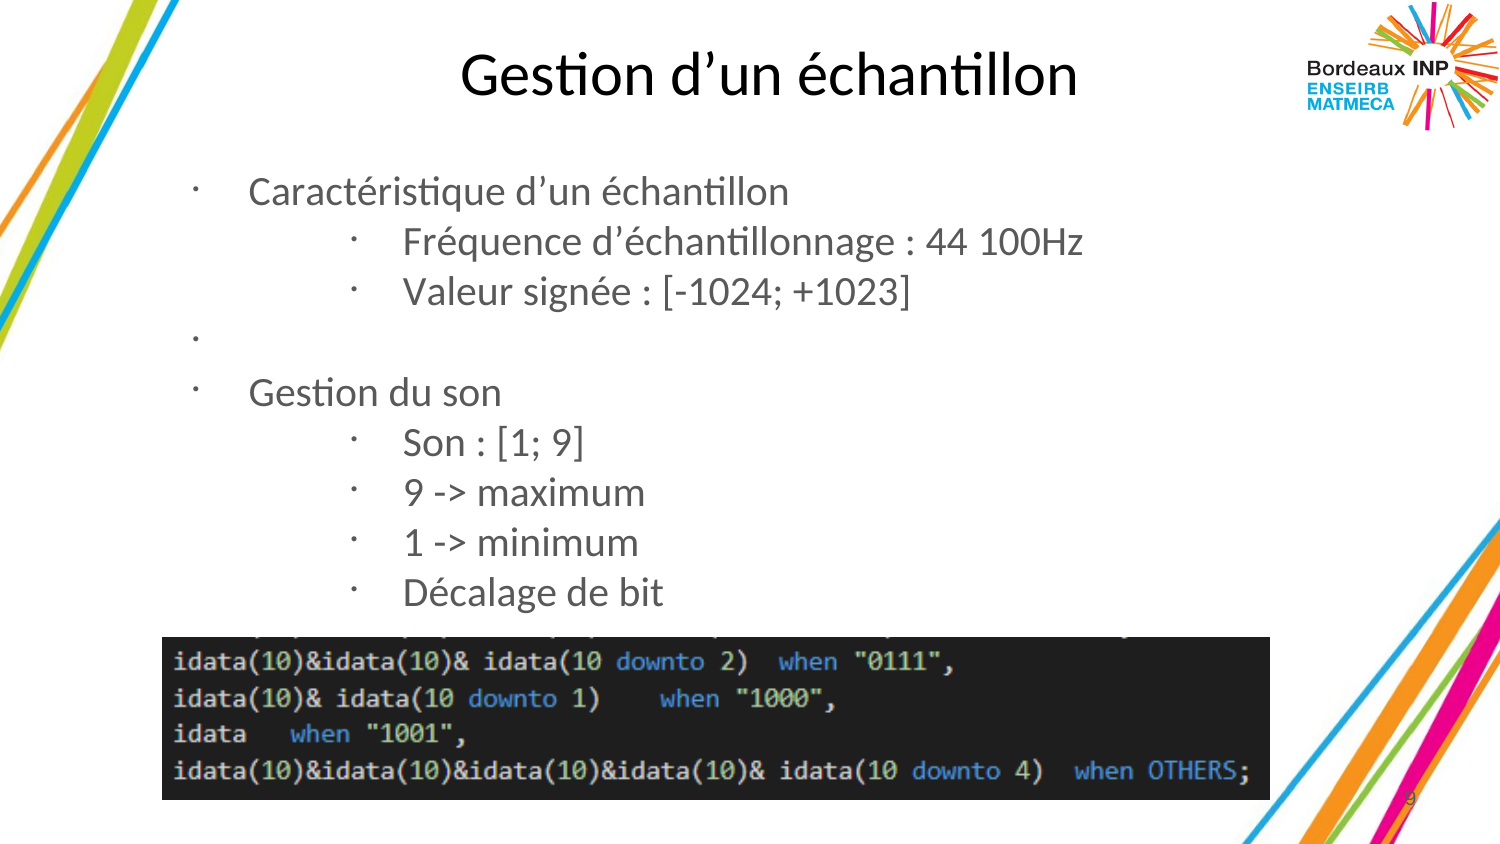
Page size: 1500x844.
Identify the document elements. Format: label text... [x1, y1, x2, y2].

text_box 9 [1389, 764, 1480, 830]
picture [0, 0, 215, 392]
picture [1304, 0, 1500, 131]
subtitle Caractéristique d’un échantillon Fréquence d’échantillonnage : 44 100Hz Valeur signée : [-1024; +1023] Gestion du son Son : [1; 9] 9 -> maximum 1 -> minimum Décalage de bit [144, 149, 1270, 832]
picture [0, 0, 171, 317]
title Gestion d’un échantillon [262, 7, 1279, 123]
picture [162, 476, 1500, 844]
